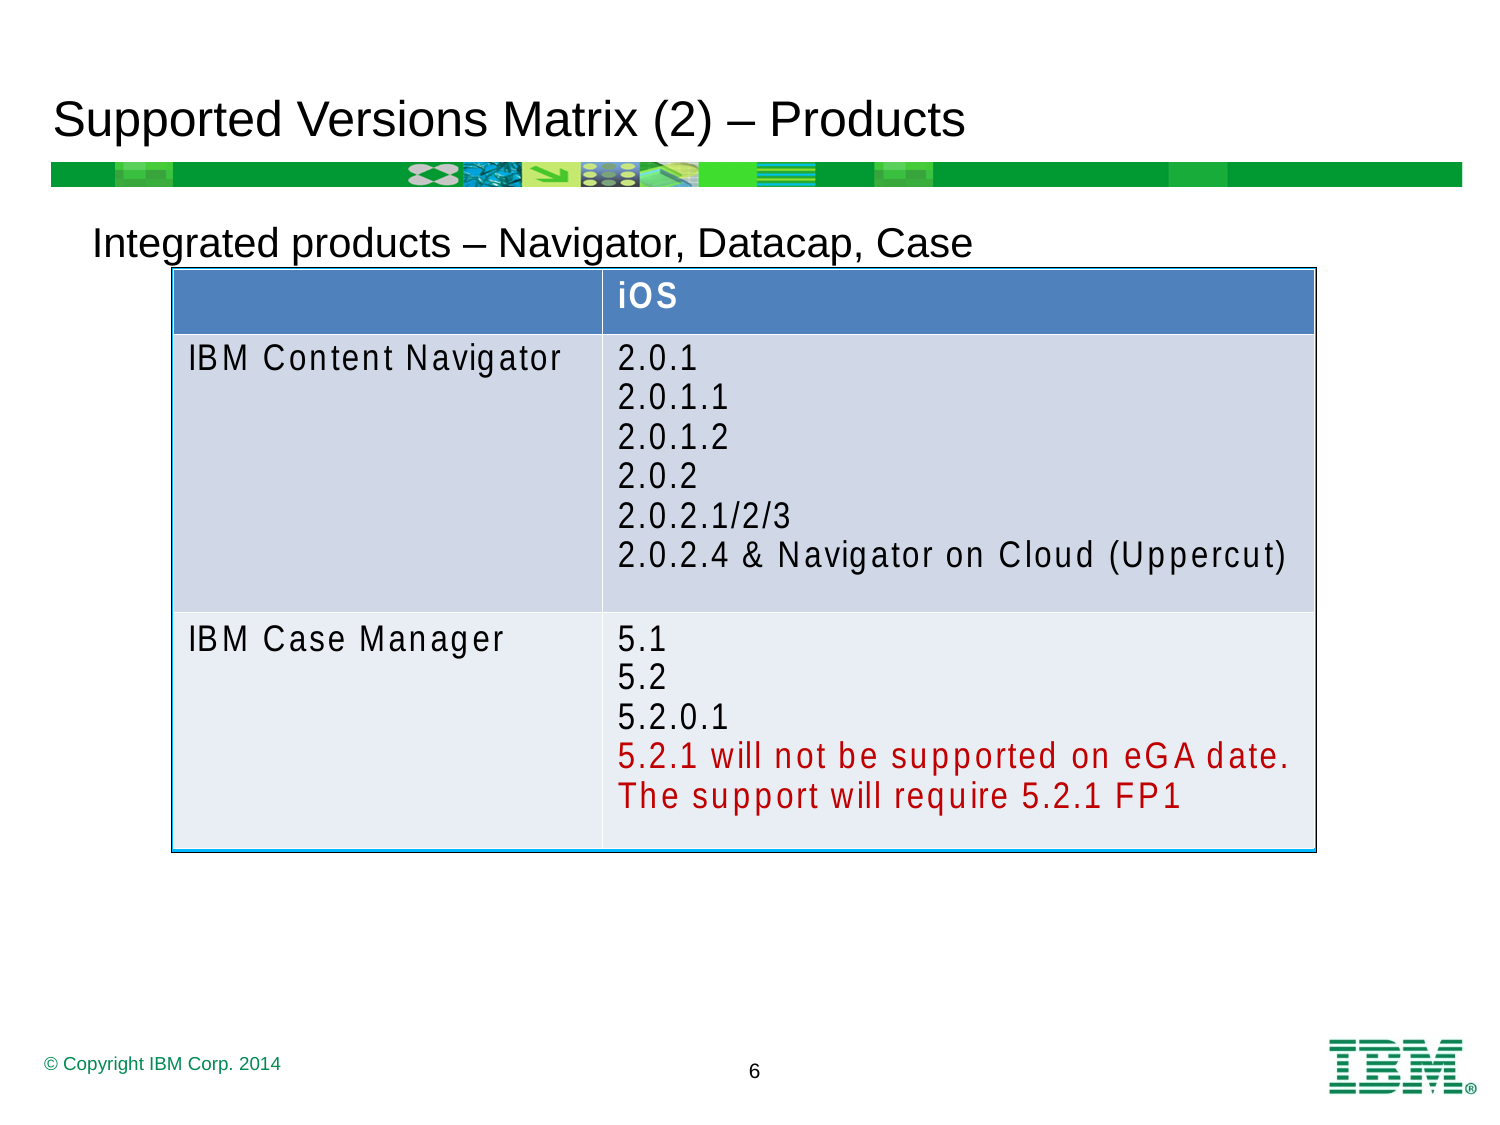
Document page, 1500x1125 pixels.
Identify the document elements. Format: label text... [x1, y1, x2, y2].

text_box <number> [425, 1052, 776, 1113]
picture [1327, 1037, 1479, 1096]
list Integrated products – Navigator, Datacap, Case [76, 208, 1447, 951]
chart [171, 267, 1317, 853]
title Supported Versions Matrix (2) – Products [37, 45, 1388, 188]
picture [50, 161, 1463, 189]
